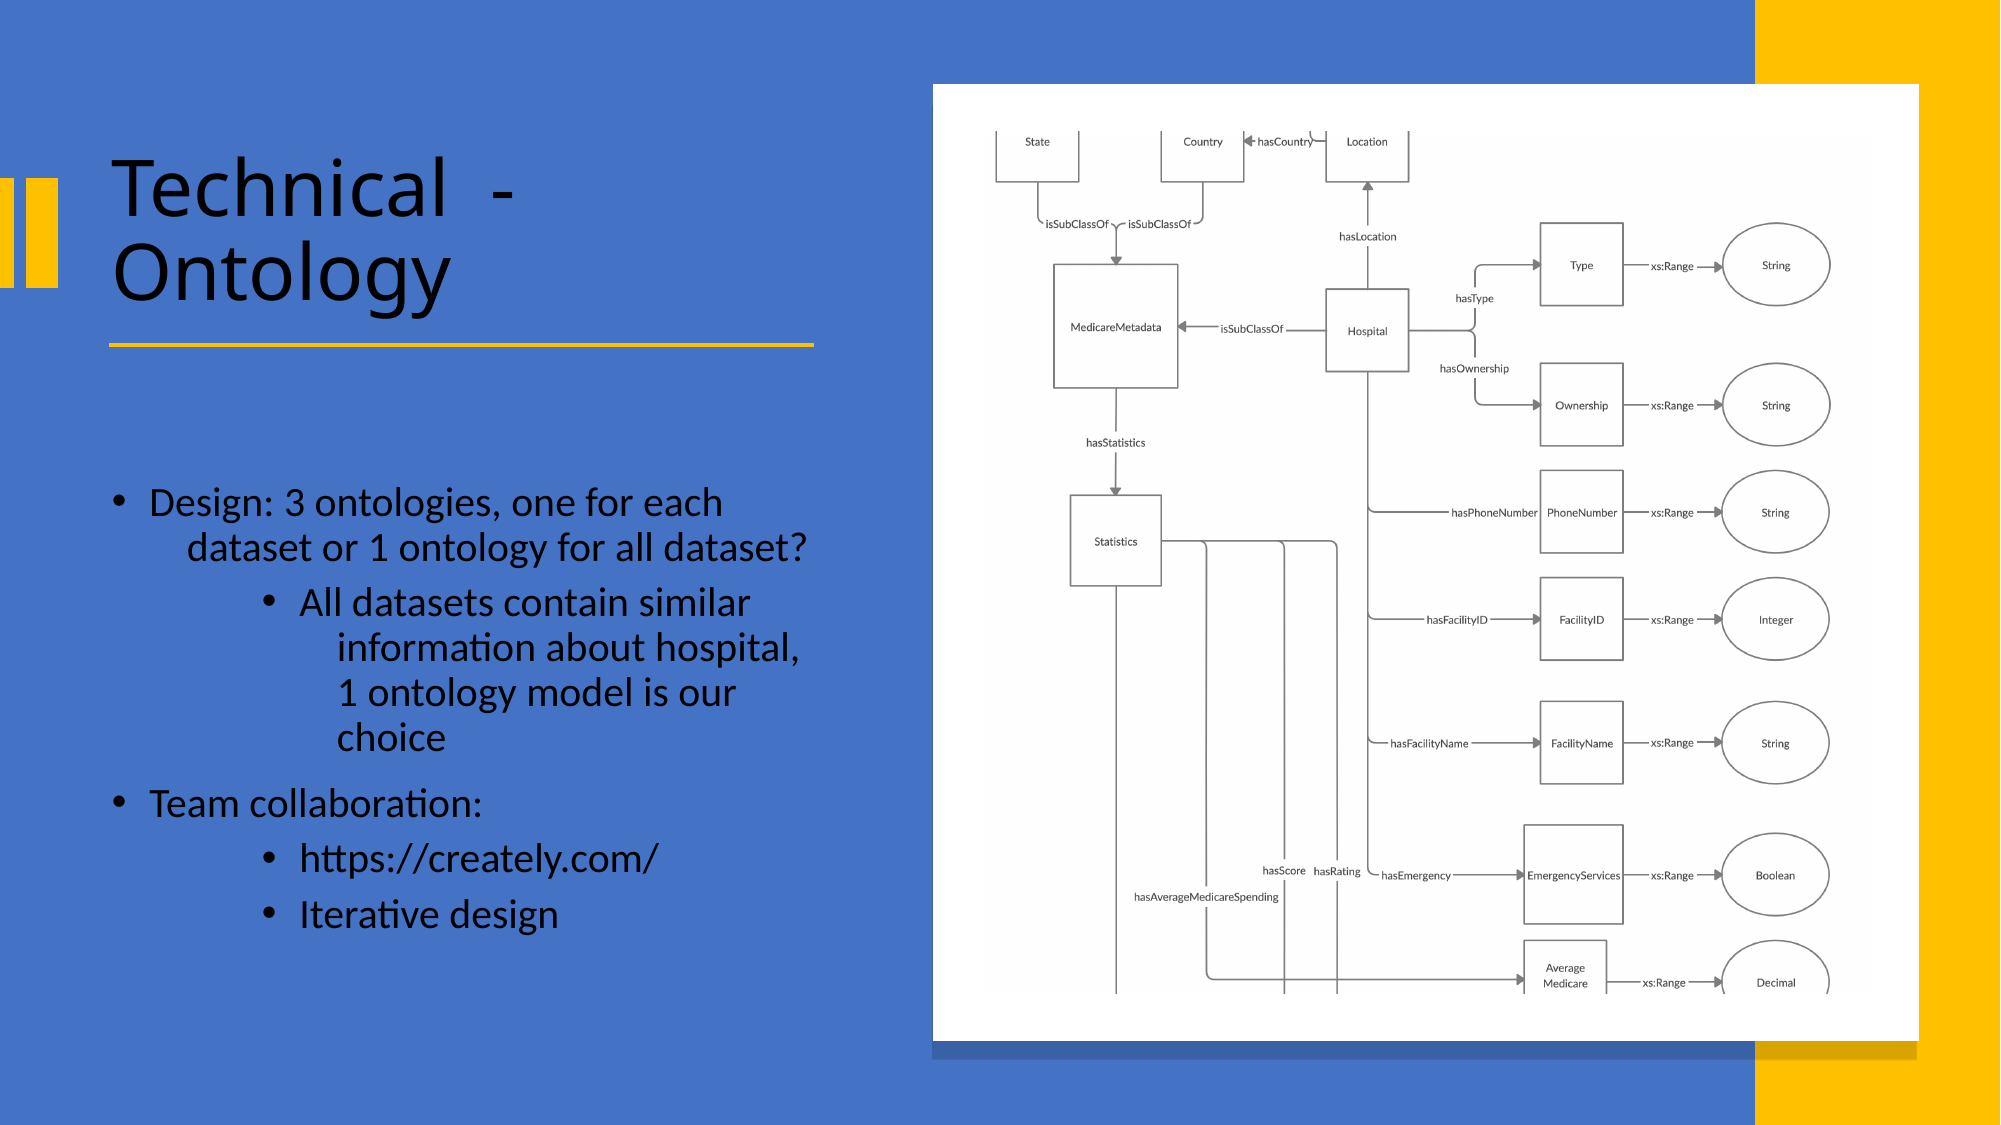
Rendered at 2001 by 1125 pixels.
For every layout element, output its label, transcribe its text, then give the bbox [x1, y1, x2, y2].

list Design: 3 ontologies, one for each dataset or 1 ontology for all dataset? All datasets contain similar information about hospital, 1 ontology model is our choice Team collaboration: https://creately.com/ Iterative design [96, 382, 845, 1036]
picture [980, 131, 1871, 994]
text_box [0, 0, 2000, 1125]
title Technical - Ontology [96, 140, 845, 326]
